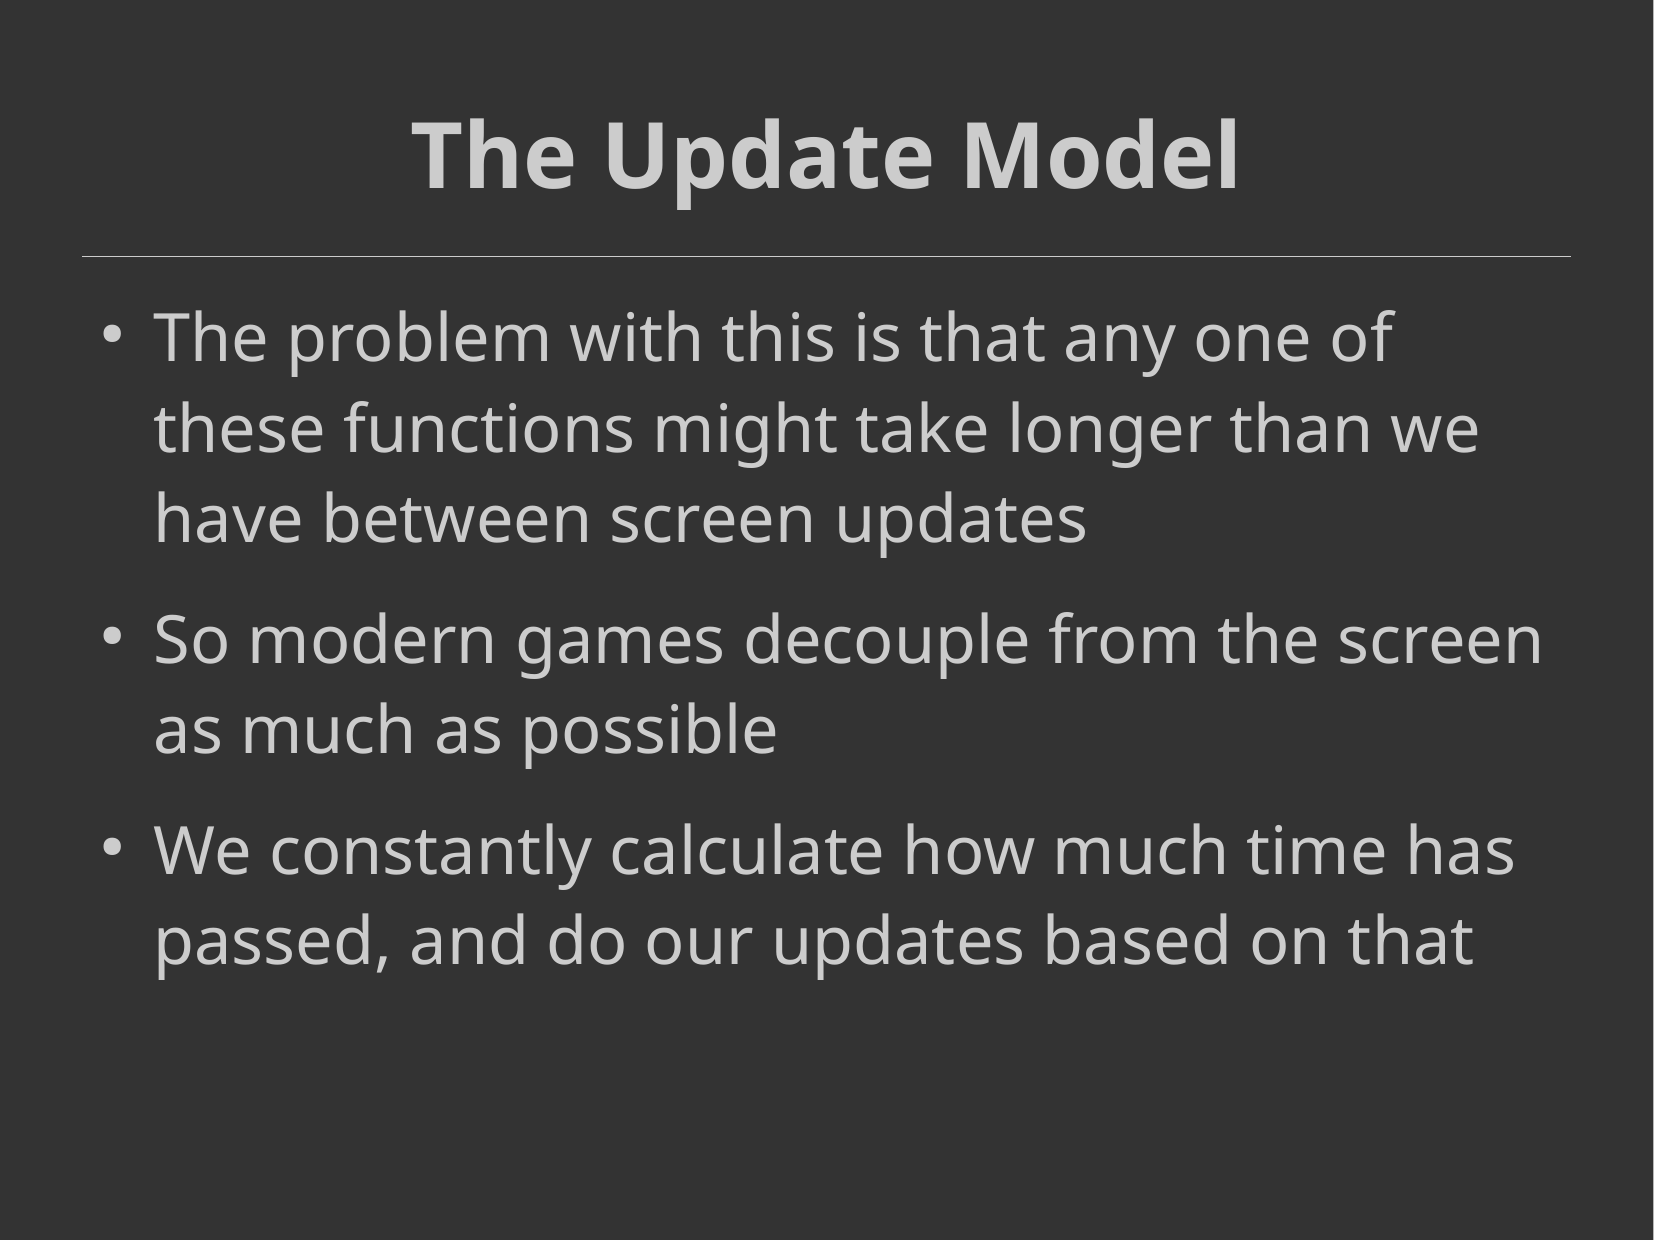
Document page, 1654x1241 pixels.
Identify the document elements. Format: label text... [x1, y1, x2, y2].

list The problem with this is that any one of these functions might take longer than we have between screen updates So modern games decouple from the screen as much as possible We constantly calculate how much time has passed, and do our updates based on that [82, 290, 1571, 1010]
title The Update Model [82, 49, 1571, 257]
